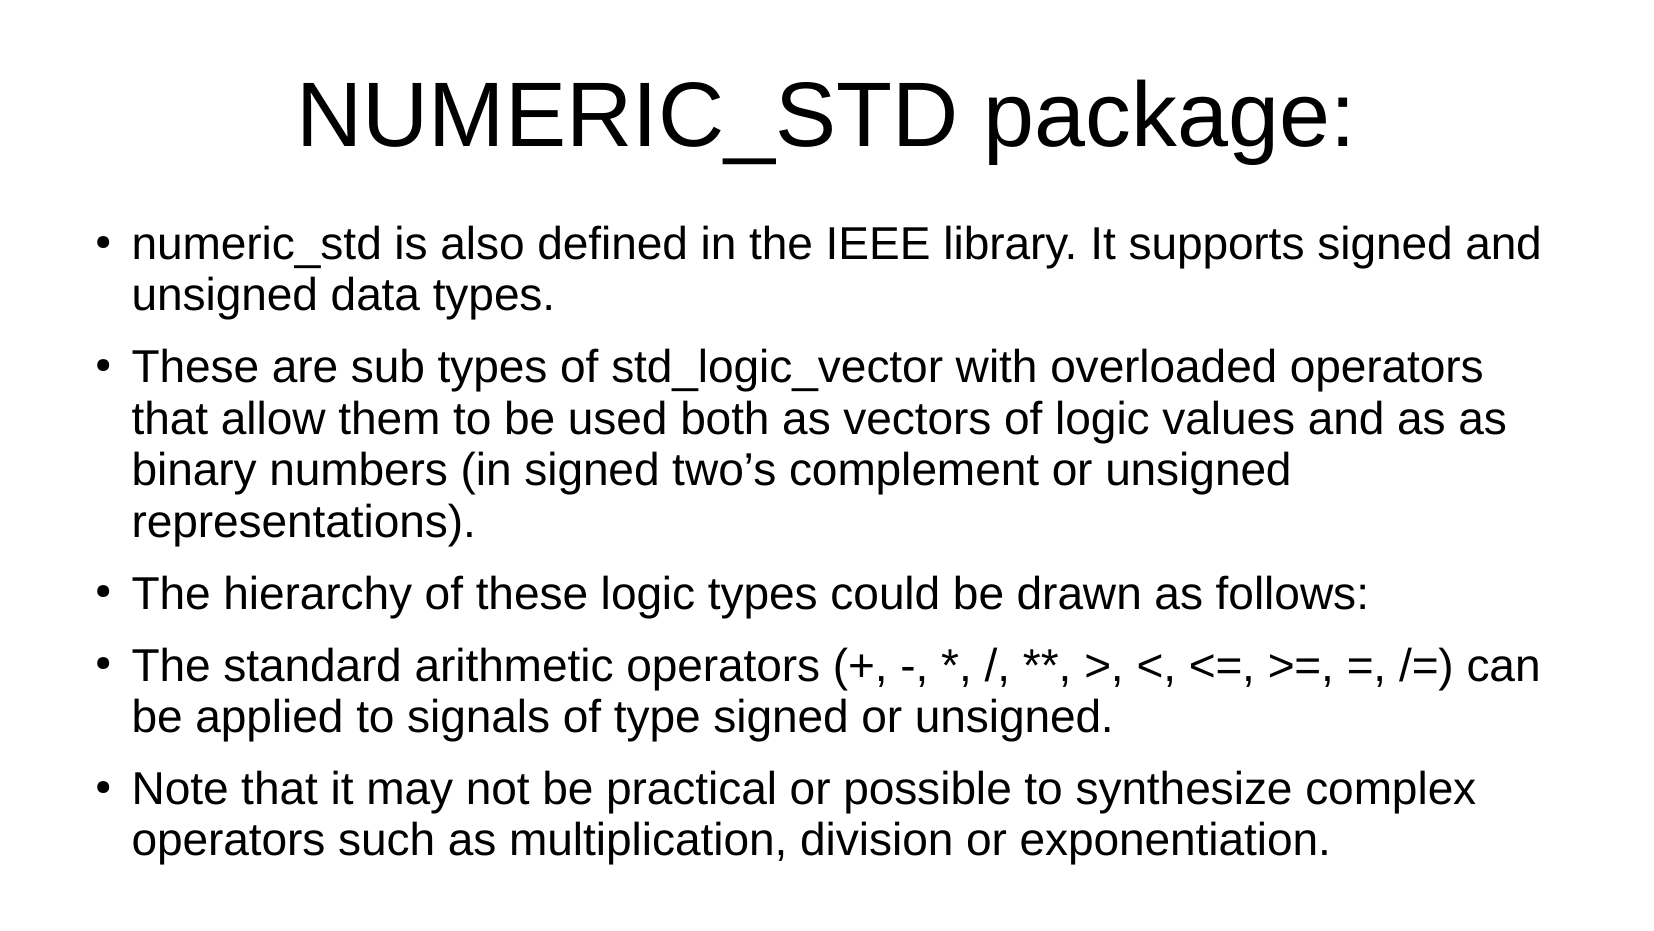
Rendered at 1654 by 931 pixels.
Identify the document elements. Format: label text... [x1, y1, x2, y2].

list numeric_std is also defined in the IEEE library. It supports signed and unsigned data types. These are sub types of std_logic_vector with overloaded operators that allow them to be used both as vectors of logic values and as as binary numbers (in signed two’s complement or unsigned representations). The hierarchy of these logic types could be drawn as follows: The standard arithmetic operators (+, -, *, /, **, >, <, <=, >=, =, /=) can be applied to signals of type signed or unsigned. Note that it may not be practical or possible to synthesize complex operators such as multiplication, division or exponentiation. [82, 217, 1571, 871]
title NUMERIC_STD package: [82, 37, 1571, 193]
